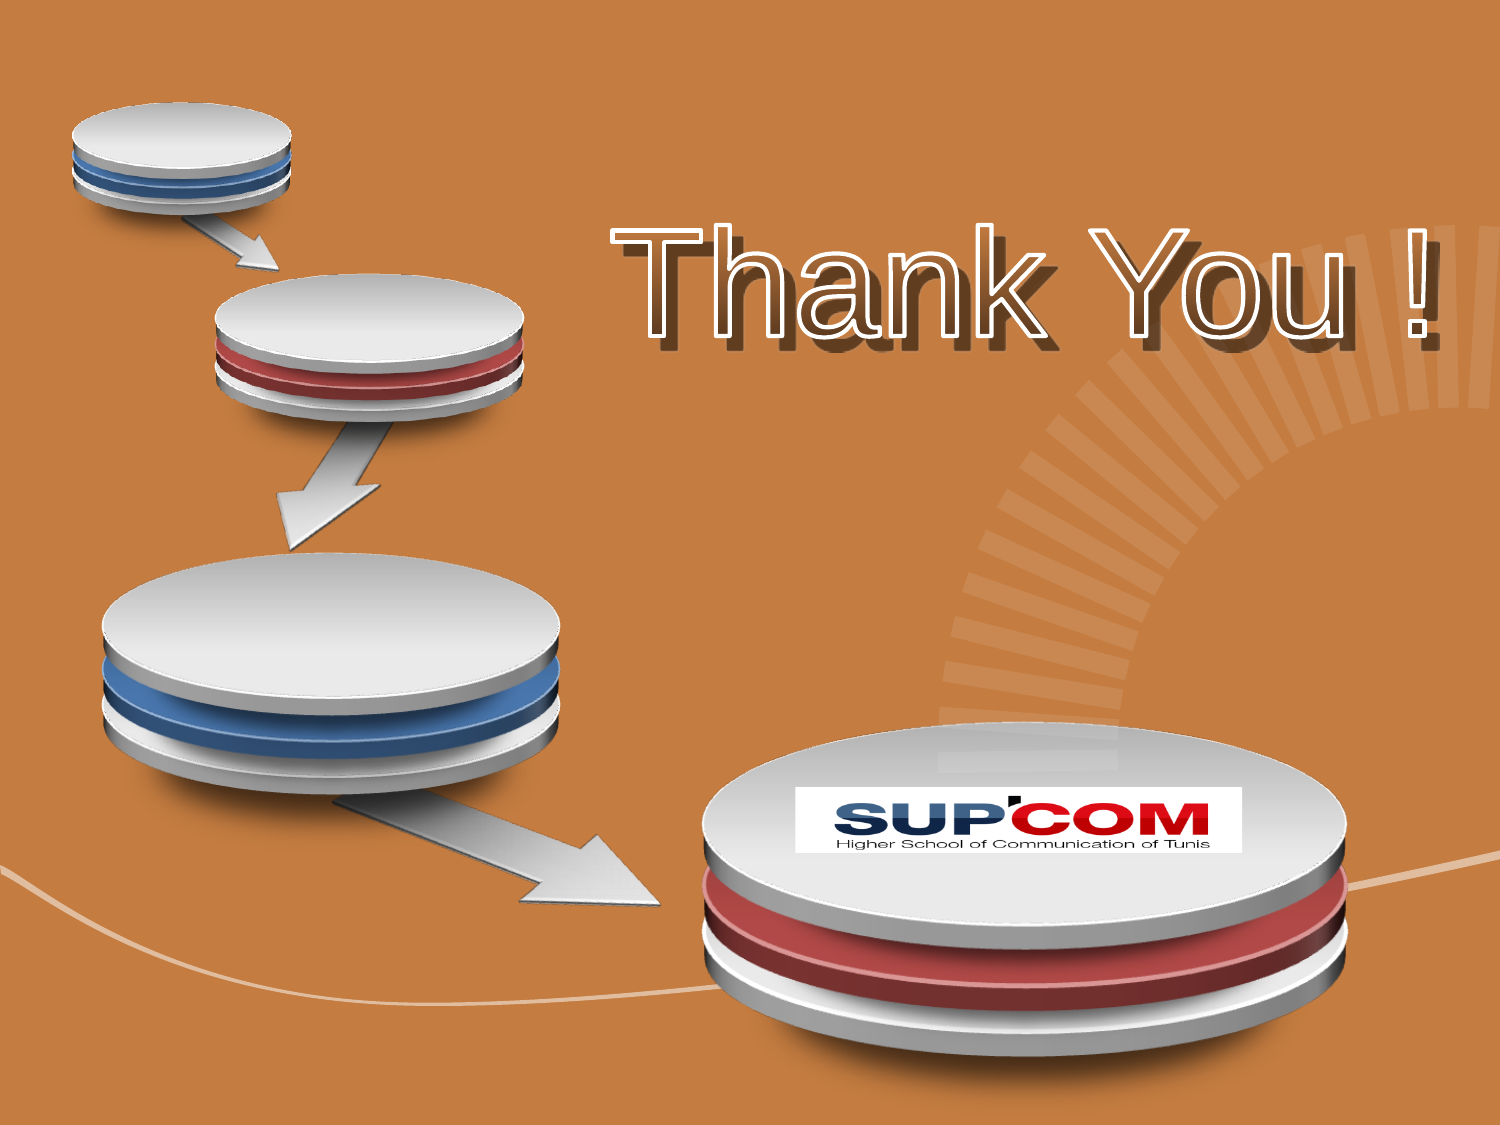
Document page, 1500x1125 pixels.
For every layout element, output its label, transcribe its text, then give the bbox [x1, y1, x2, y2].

text_box Thank You ! [1409, 320, 1425, 336]
text_box Thank You ! [799, 253, 880, 338]
text_box Thank You ! [1183, 253, 1258, 338]
text_box Thank You ! [1274, 254, 1342, 338]
text_box Thank You ! [715, 224, 783, 336]
text_box Thank You ! [612, 230, 702, 336]
text_box Thank You ! [890, 253, 957, 336]
picture [795, 787, 1243, 853]
text_box Thank You ! [1409, 230, 1425, 307]
text_box Thank You ! [977, 224, 1046, 336]
text_box Thank You ! [1089, 230, 1188, 336]
